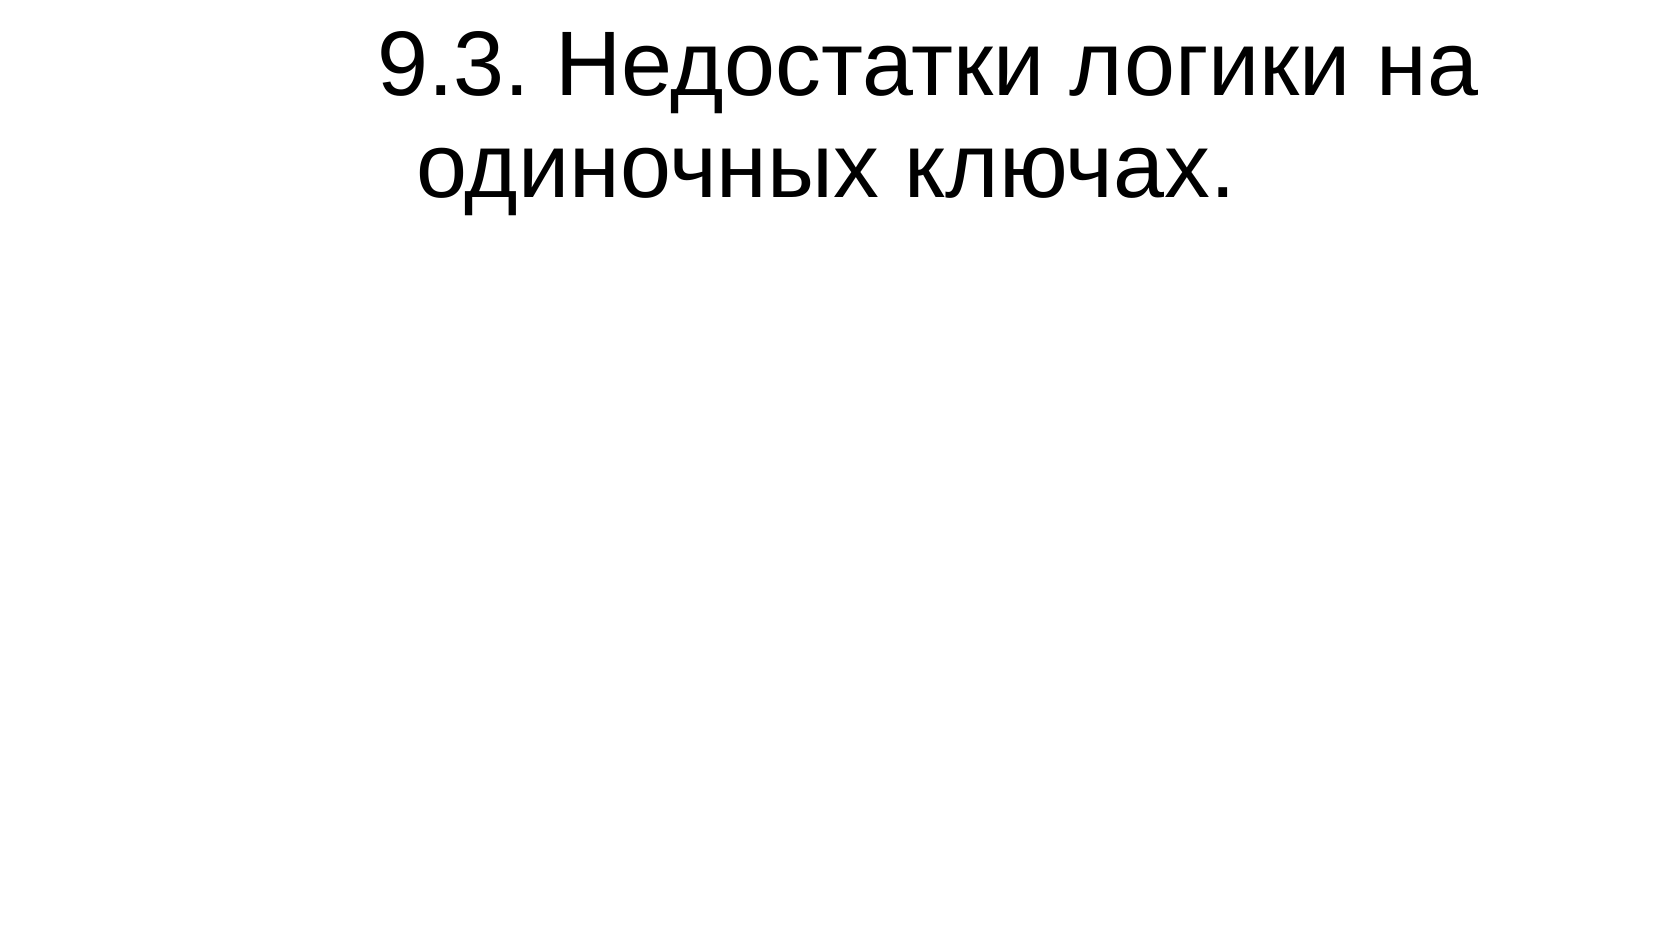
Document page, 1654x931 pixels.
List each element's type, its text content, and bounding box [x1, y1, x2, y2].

title 9.3. Недостатки логики на одиночных ключах. [82, 12, 1571, 218]
